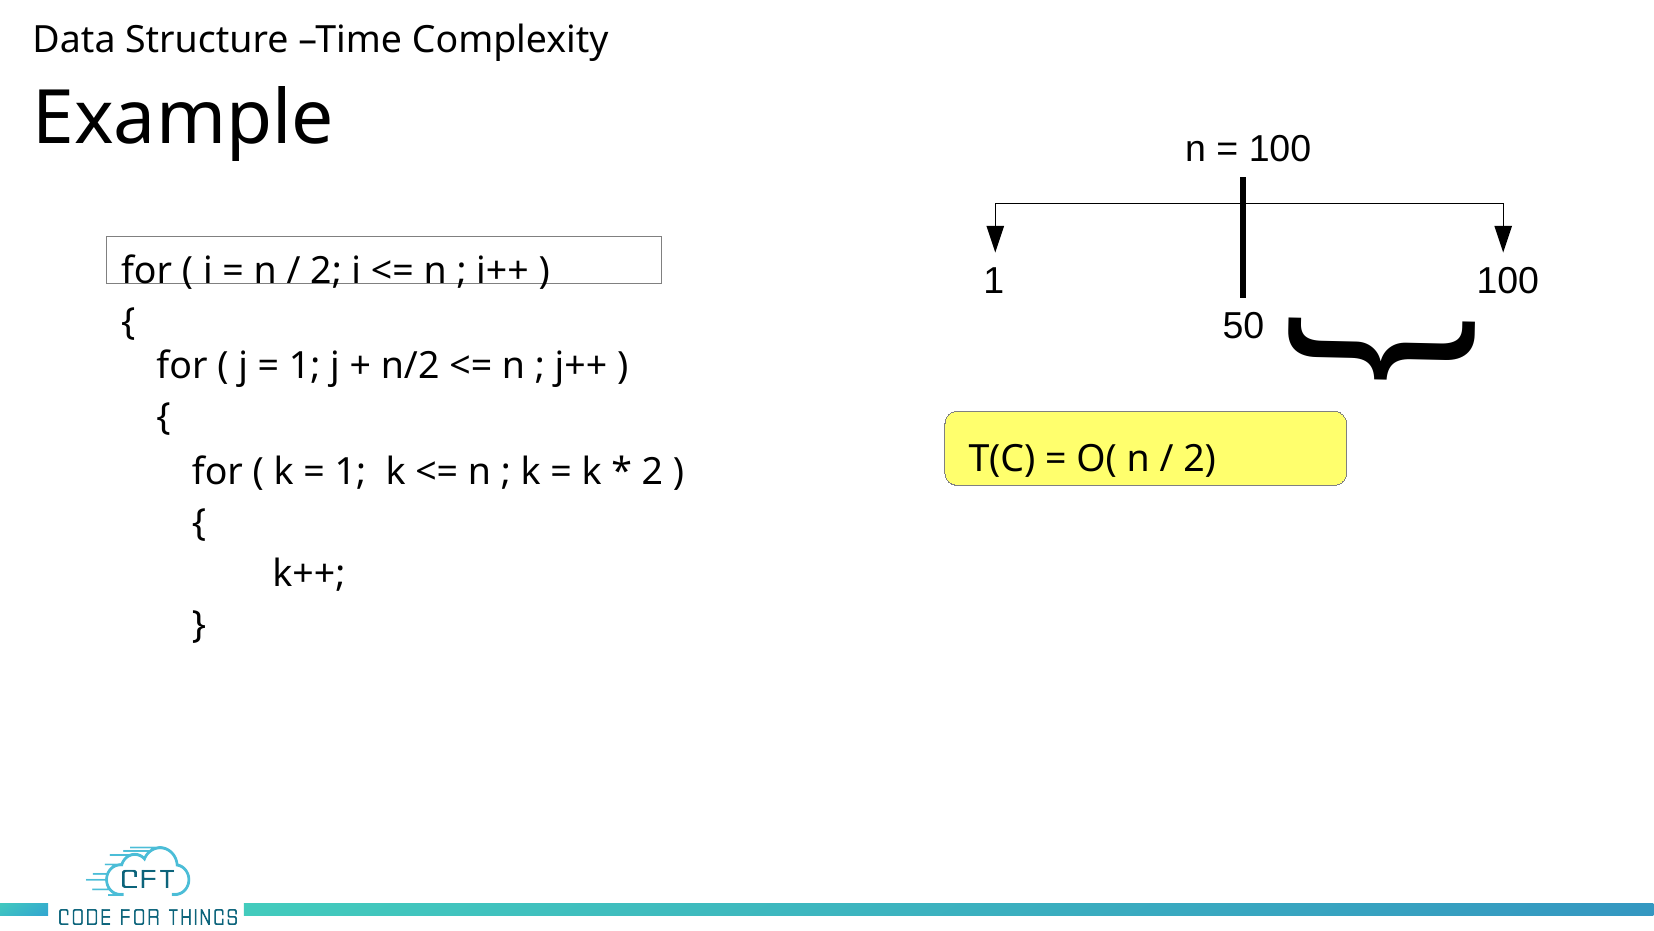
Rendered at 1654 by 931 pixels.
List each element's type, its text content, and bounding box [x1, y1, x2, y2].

text_box for ( j = 1; j + n/2 <= n ; j++ ) { [106, 330, 851, 438]
text_box T(C) = O( n / 2) [953, 423, 1347, 483]
picture [59, 846, 237, 925]
text_box 1 [968, 252, 1019, 310]
text_box for ( i = n / 2; i <= n ; i++ ) { [70, 236, 709, 339]
text_box 50 [1207, 297, 1291, 355]
text_box [944, 411, 1347, 486]
text_box for ( k = 1; k <= n ; k = k * 2 ) { k++; } [141, 437, 815, 626]
text_box n = 100 [1170, 120, 1327, 178]
title Data Structure –Time Complexity Example [32, 12, 1184, 166]
text_box { [1243, 265, 1531, 402]
text_box 100 [1461, 252, 1580, 310]
